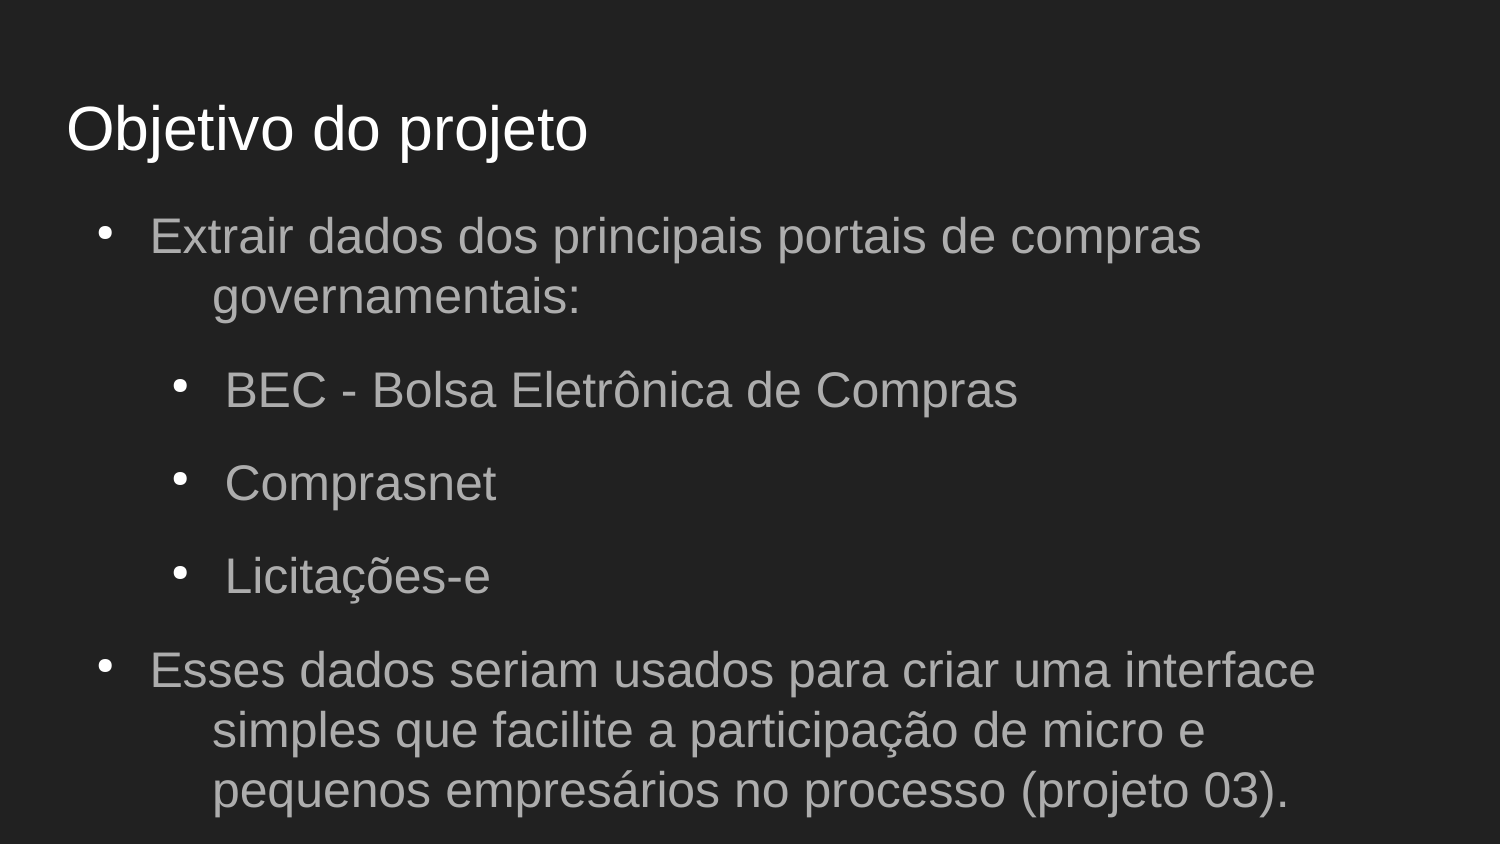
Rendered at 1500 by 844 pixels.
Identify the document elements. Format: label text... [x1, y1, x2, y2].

title Objetivo do projeto [51, 72, 1449, 167]
list Extrair dados dos principais portais de compras governamentais: BEC - Bolsa Eletrônica de Compras Comprasnet Licitações-e Esses dados seriam usados para criar uma interface simples que facilite a participação de micro e pequenos empresários no processo (projeto 03). [51, 189, 1449, 750]
